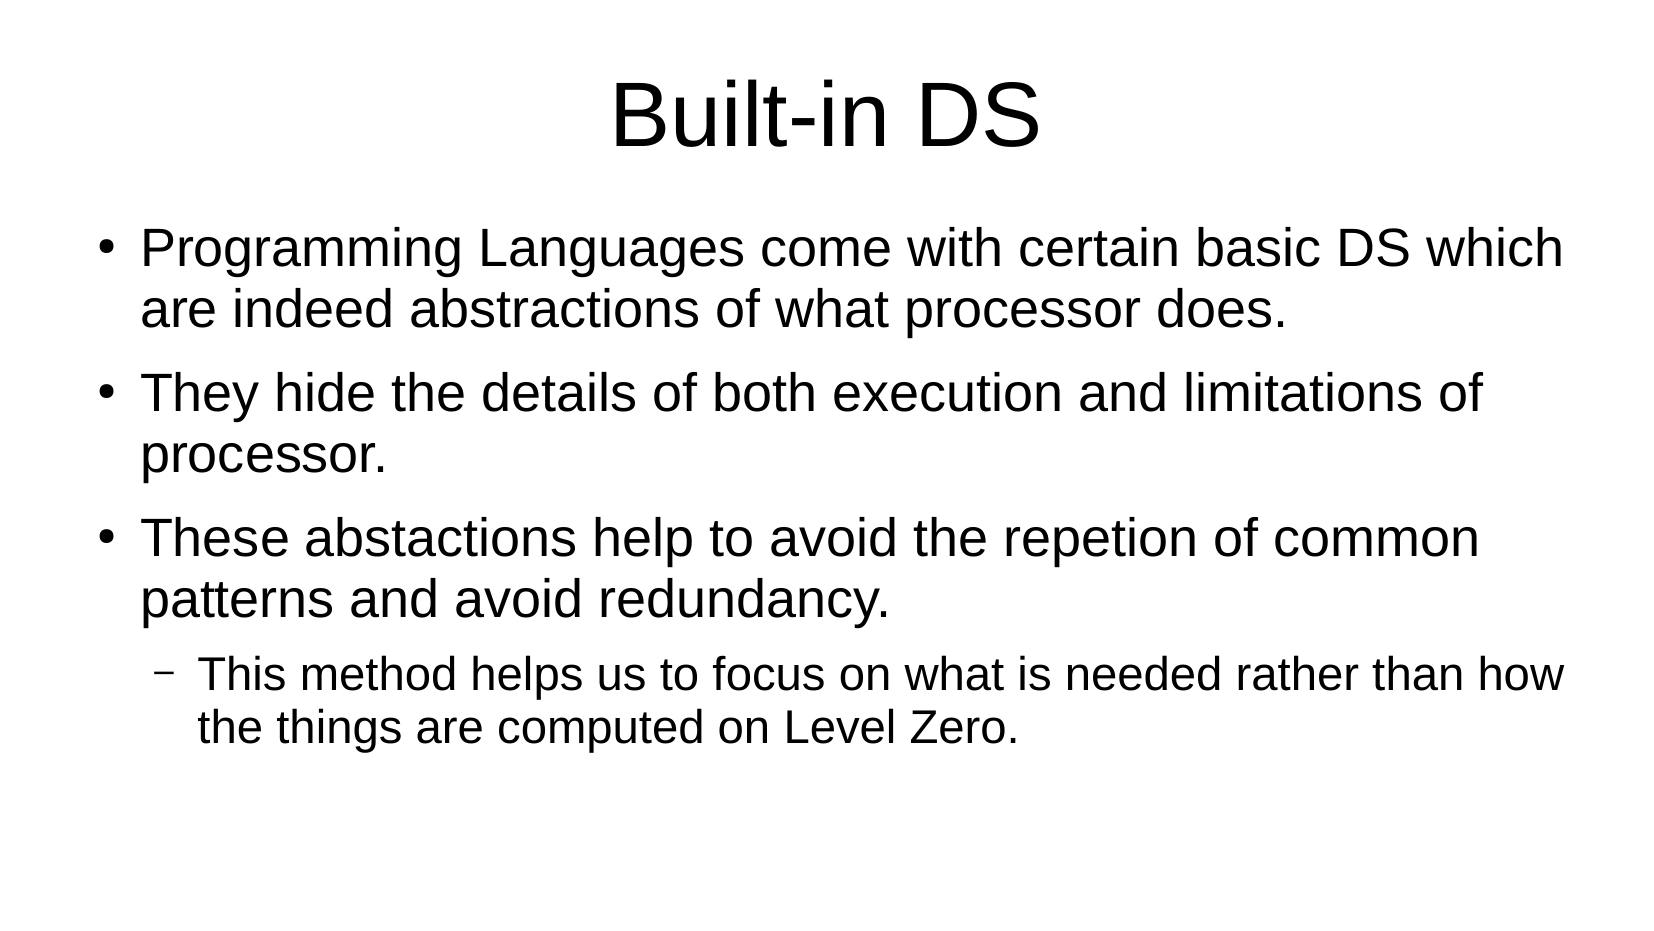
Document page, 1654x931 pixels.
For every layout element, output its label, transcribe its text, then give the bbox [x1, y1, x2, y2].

list Programming Languages come with certain basic DS which are indeed abstractions of what processor does. They hide the details of both execution and limitations of processor. These abstactions help to avoid the repetion of common patterns and avoid redundancy. This method helps us to focus on what is needed rather than how the things are computed on Level Zero. [82, 217, 1571, 758]
title Built-in DS [82, 37, 1571, 193]
